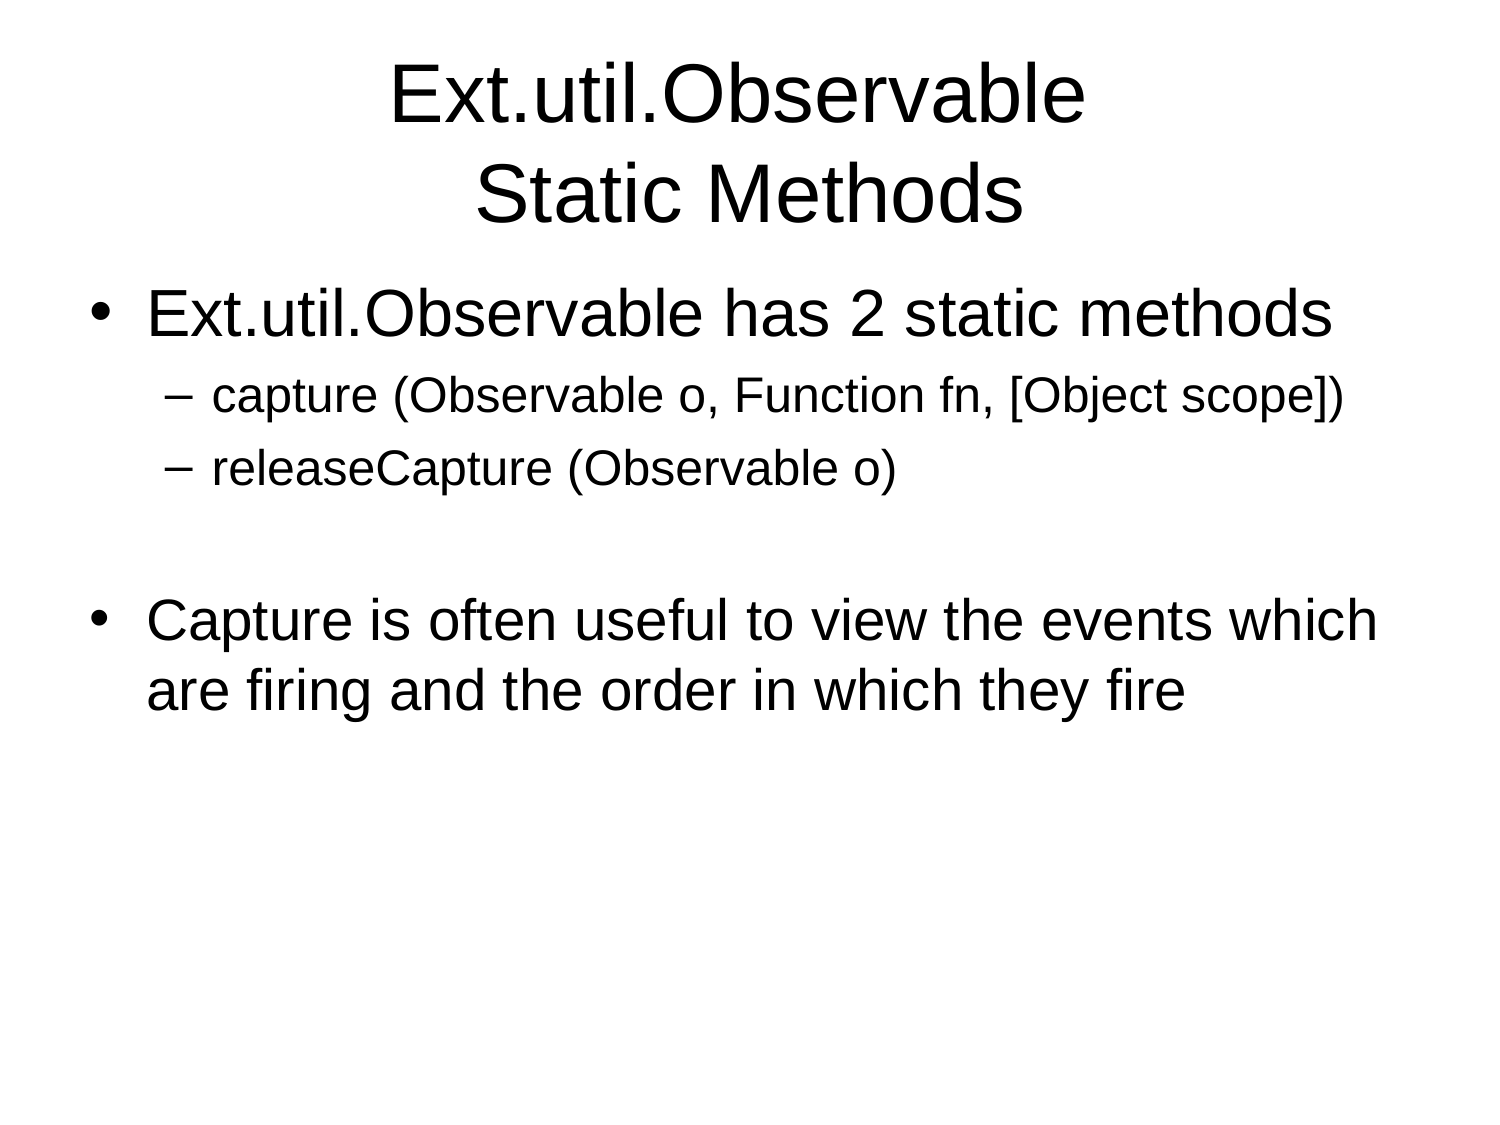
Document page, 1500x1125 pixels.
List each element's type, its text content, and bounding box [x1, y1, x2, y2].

title Ext.util.Observable Static Methods [75, 31, 1426, 247]
list Ext.util.Observable has 2 static methods capture (Observable o, Function fn, [Object scope]) releaseCapture (Observable o) Capture is often useful to view the events which are firing and the order in which they fire [75, 262, 1426, 1006]
